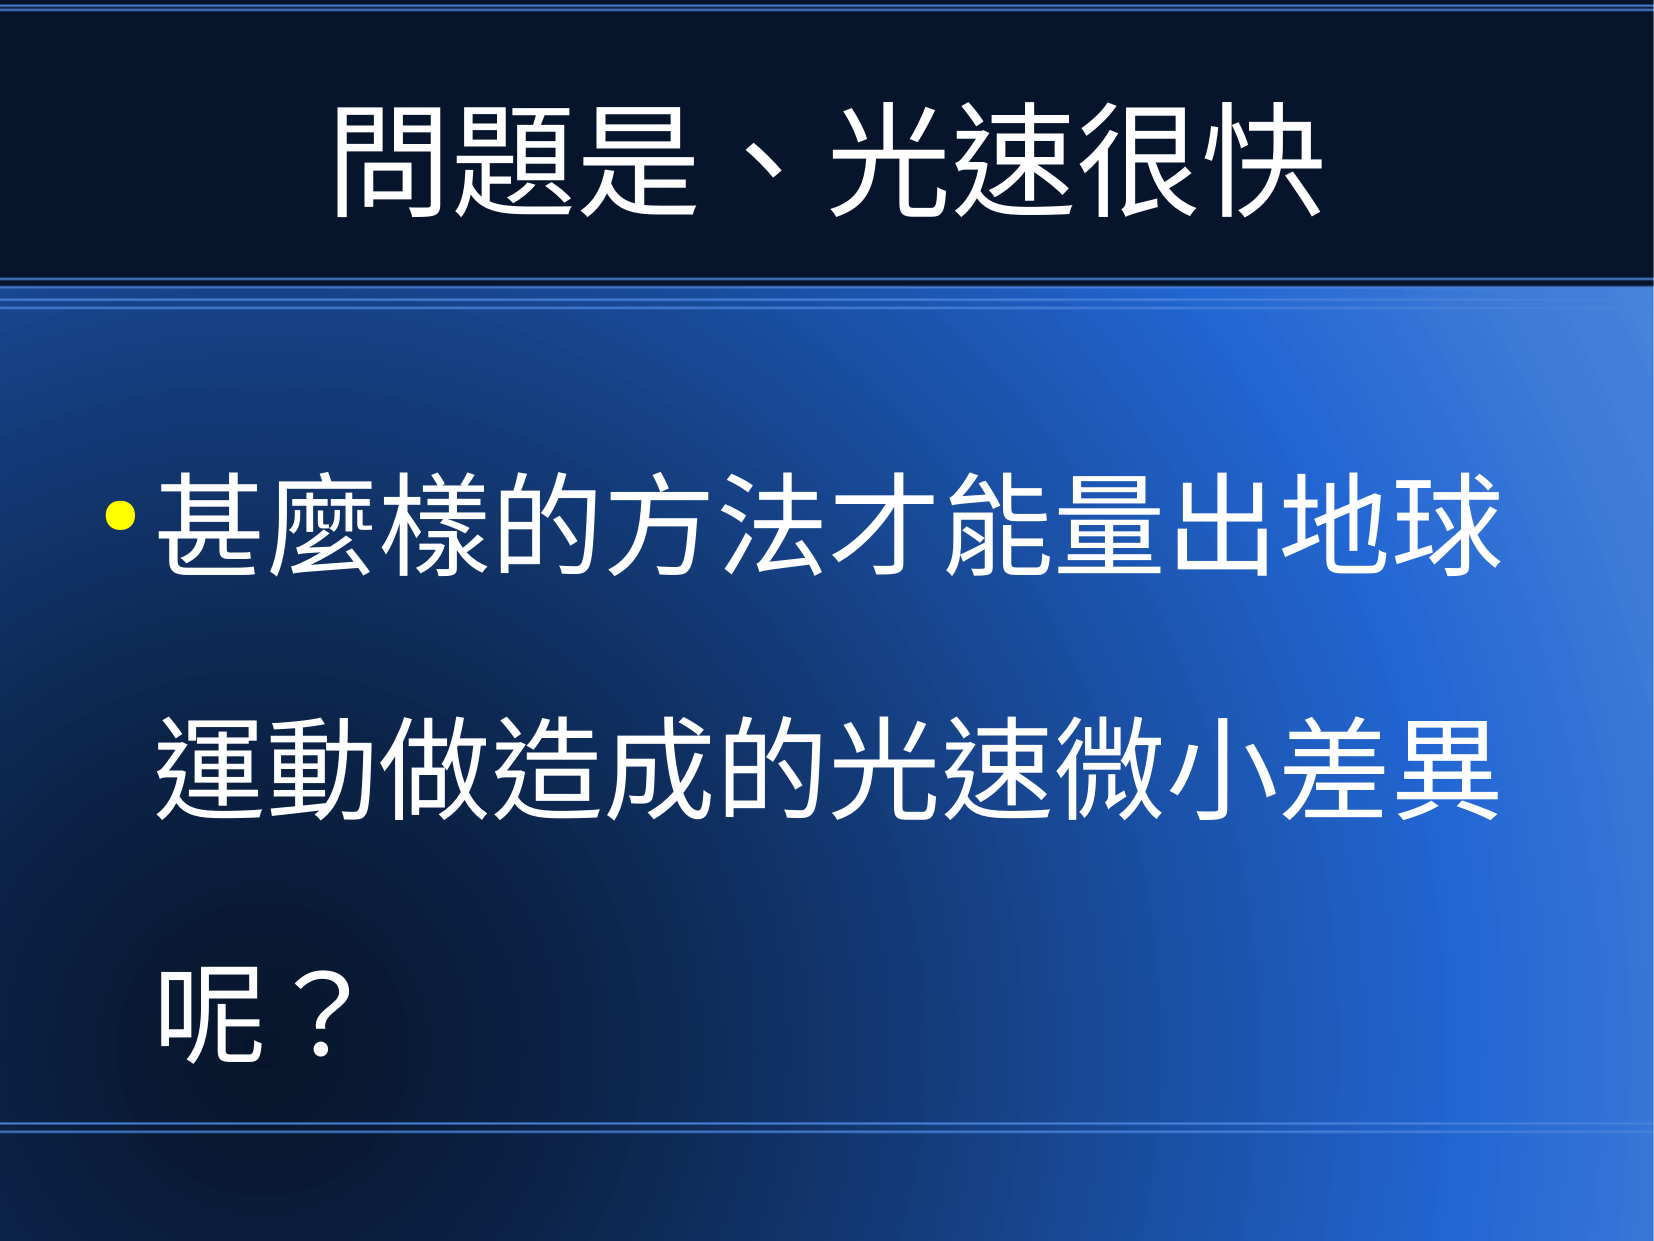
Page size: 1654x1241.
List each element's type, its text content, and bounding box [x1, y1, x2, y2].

picture [0, 0, 1654, 1241]
list 甚麼樣的方法才能量出地球運動做造成的光速微小差異呢？ [82, 355, 1571, 1241]
title 問題是、光速很快 [82, 49, 1571, 257]
